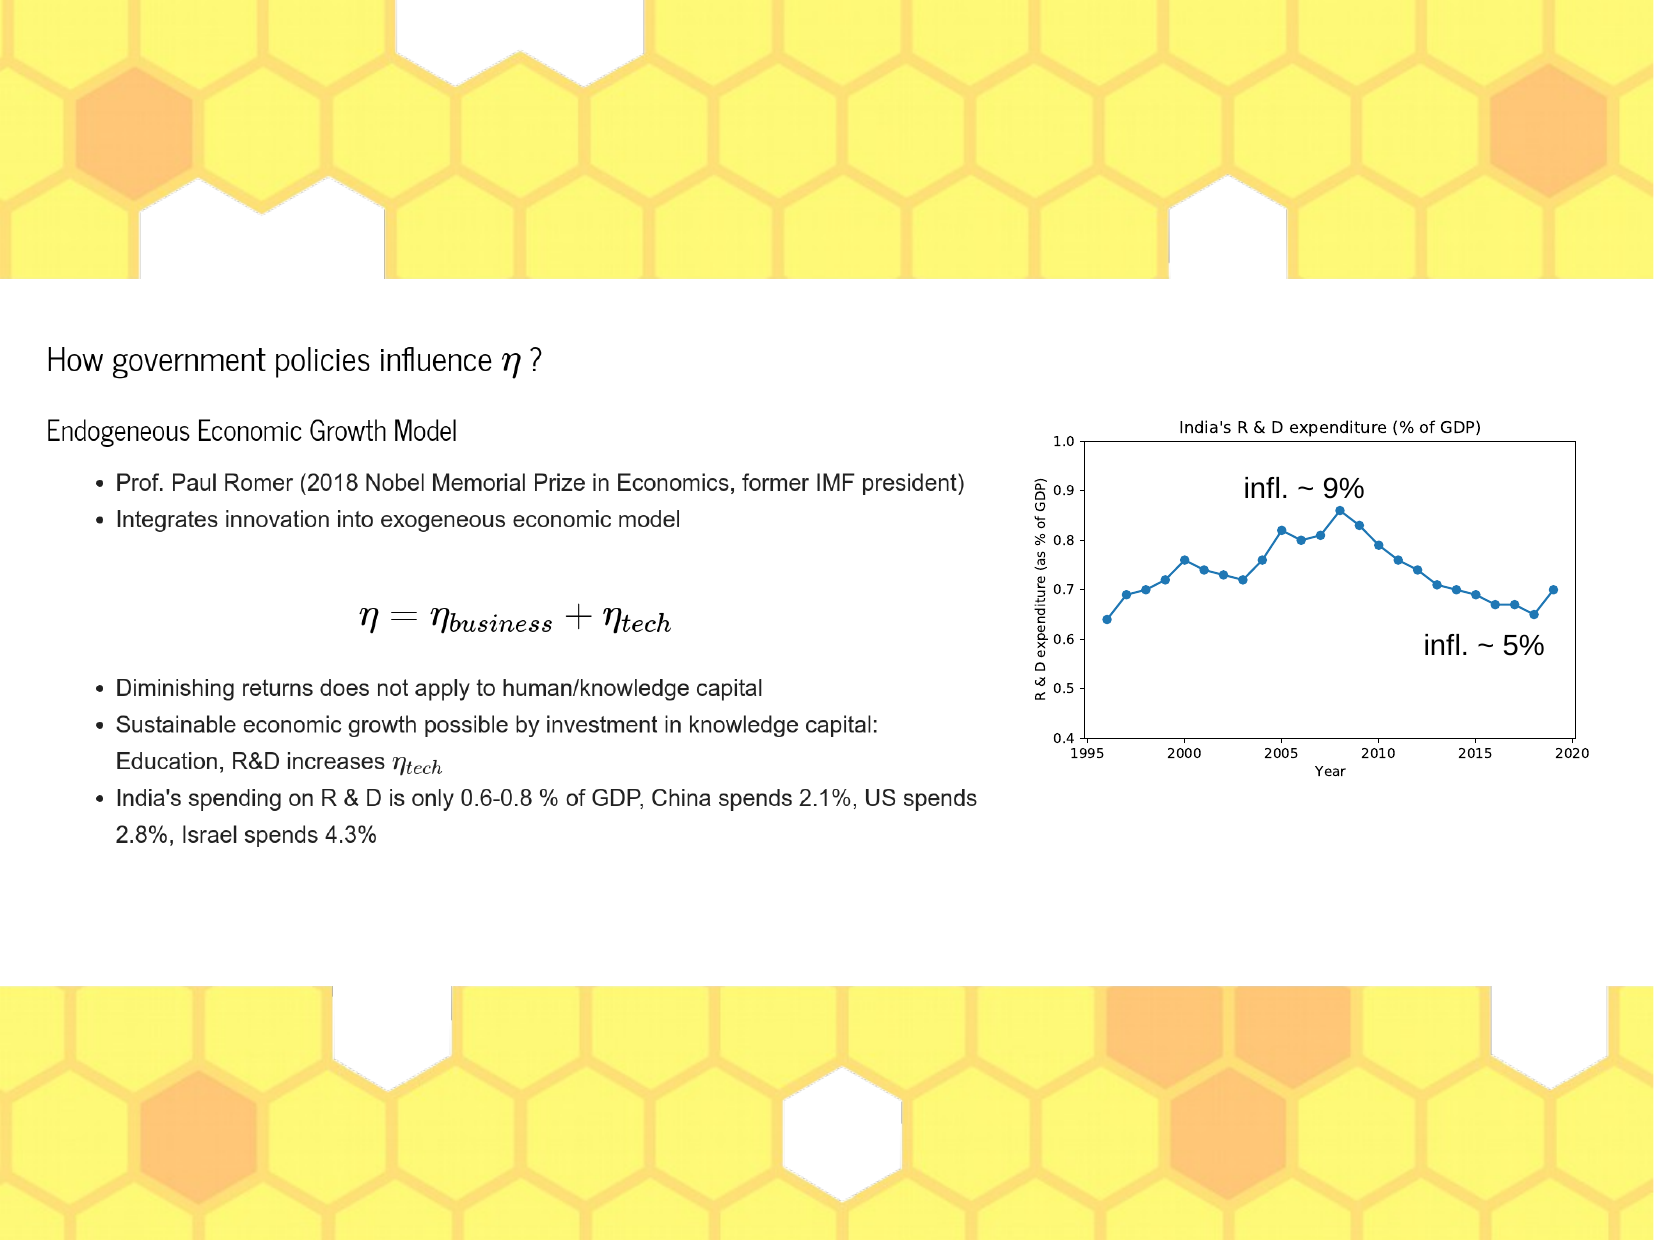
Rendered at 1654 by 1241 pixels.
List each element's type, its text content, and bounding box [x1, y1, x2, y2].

text_box infl. ~ 9% [1228, 465, 1381, 513]
picture [1020, 405, 1606, 796]
picture [0, 0, 1654, 279]
picture [0, 986, 1654, 1240]
picture [0, 315, 1006, 872]
text_box infl. ~ 5% [1408, 621, 1561, 670]
